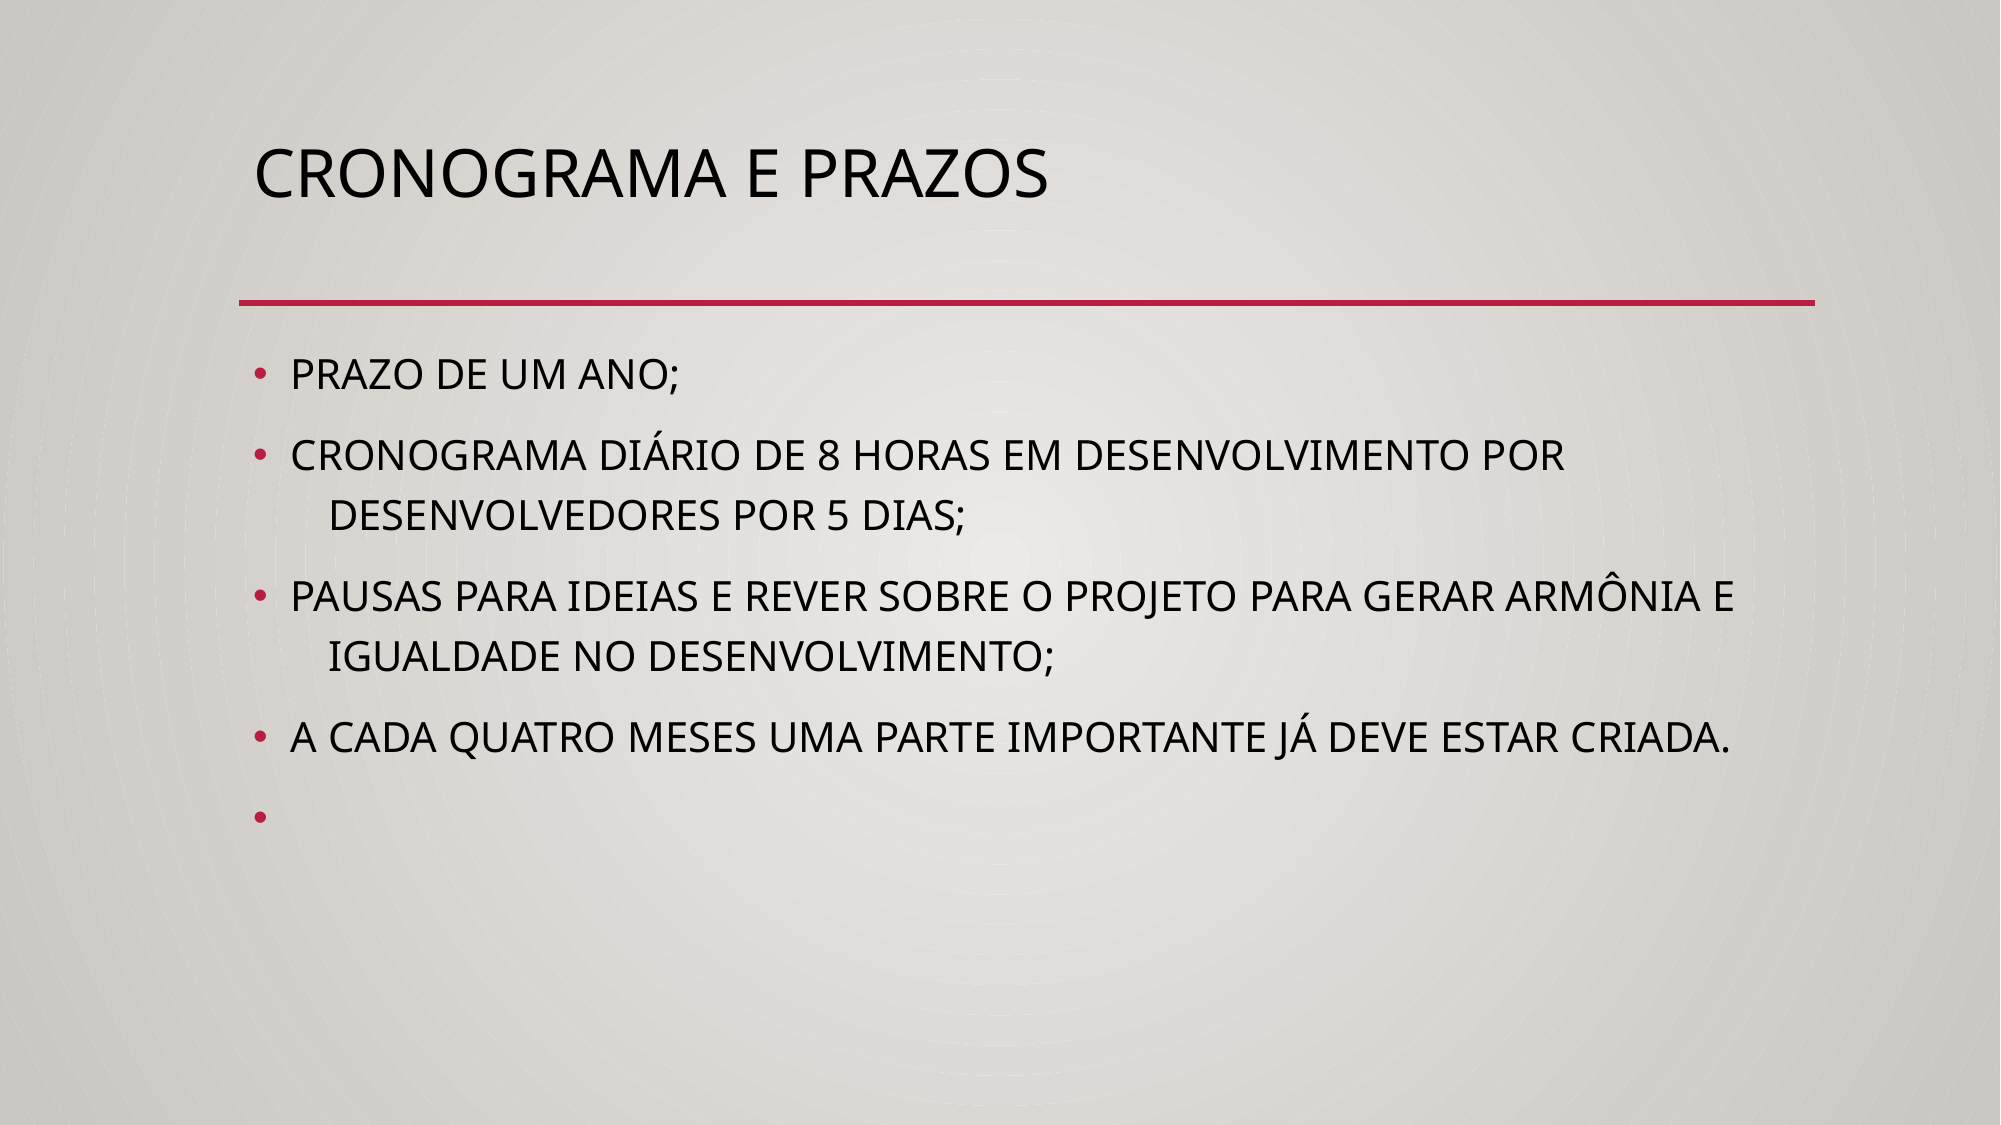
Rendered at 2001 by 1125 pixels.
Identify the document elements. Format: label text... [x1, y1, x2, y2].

title CRONOGRAMA E PRAZOS [238, 131, 1814, 305]
list PRAZO DE UM ANO; CRONOGRAMA DIÁRIO DE 8 HORAS EM DESENVOLVIMENTO POR DESENVOLVEDORES POR 5 DIAS; PAUSAS PARA IDEIAS E REVER SOBRE O PROJETO PARA GERAR ARMÔNIA E IGUALDADE NO DESENVOLVIMENTO; A CADA QUATRO MESES UMA PARTE IMPORTANTE JÁ DEVE ESTAR CRIADA. [238, 330, 1814, 897]
